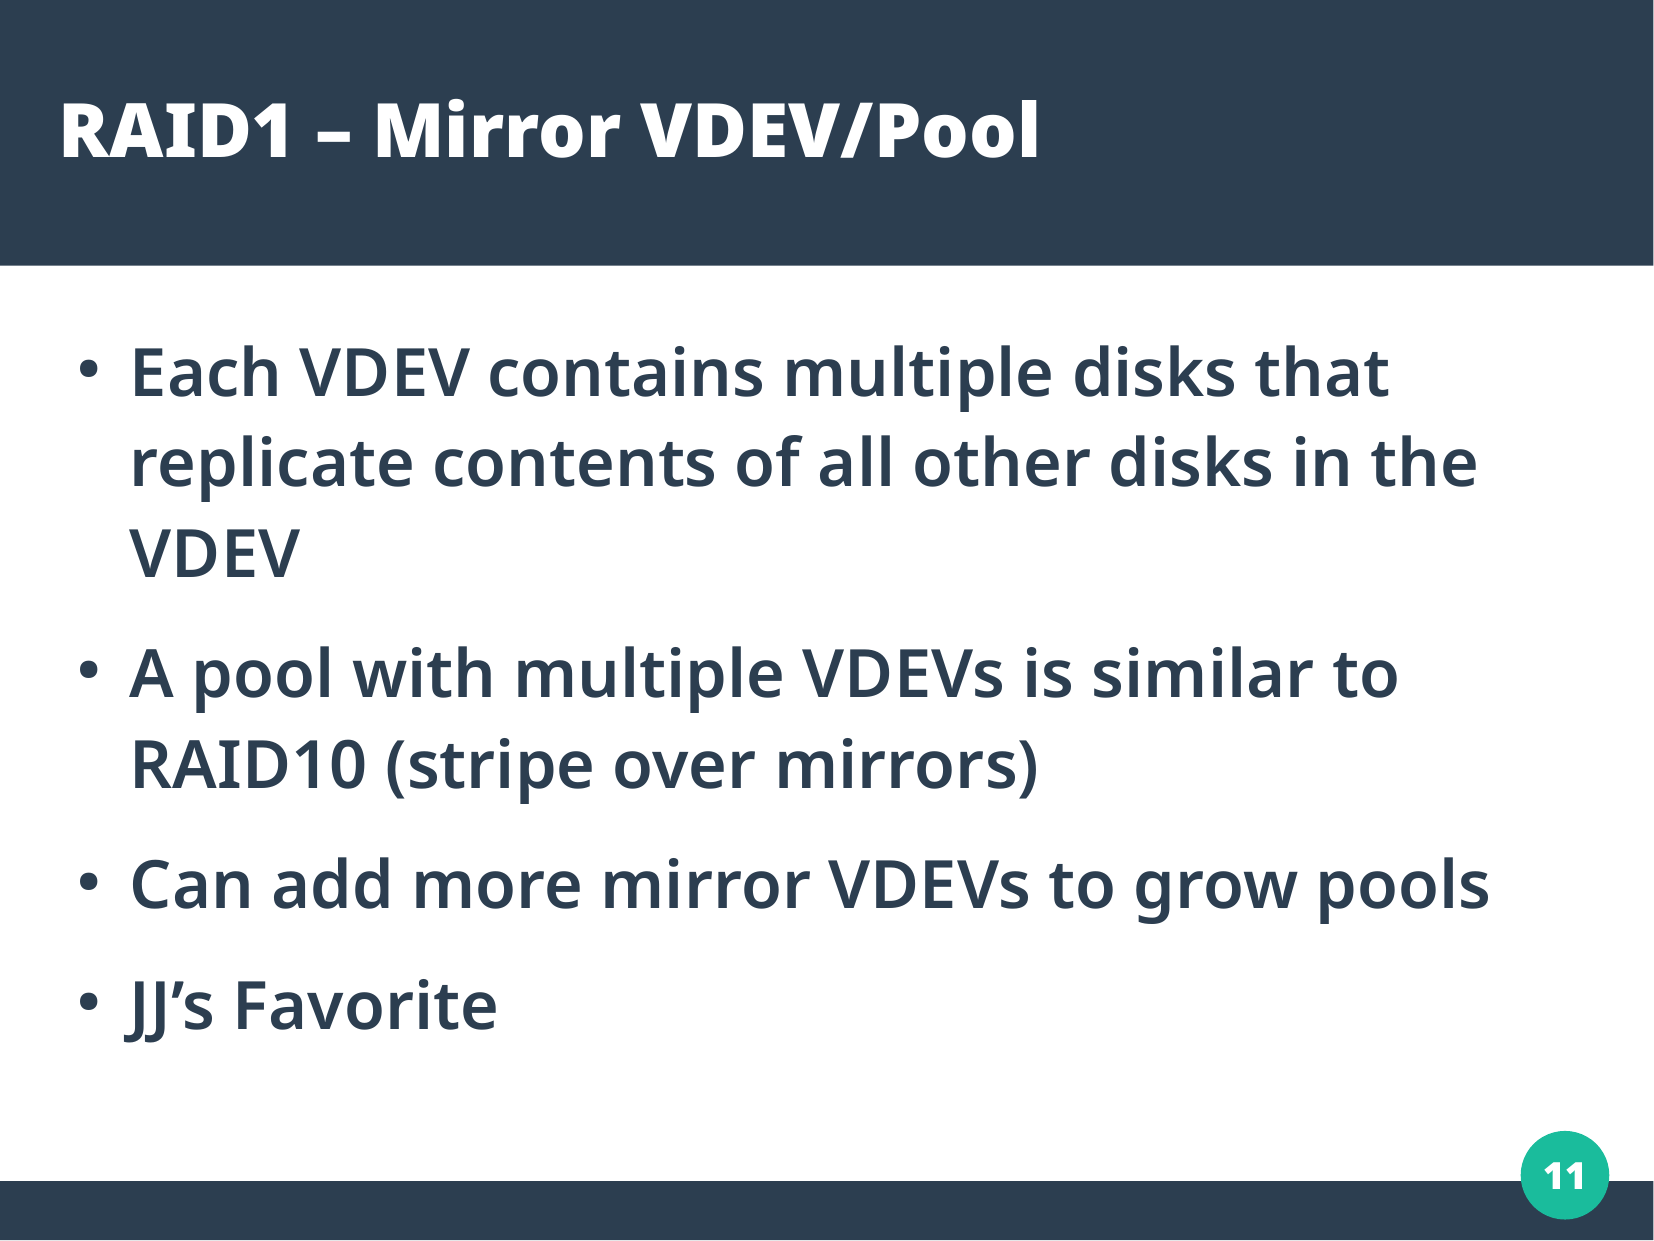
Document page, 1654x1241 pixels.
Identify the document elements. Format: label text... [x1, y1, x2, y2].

list Each VDEV contains multiple disks that replicate contents of all other disks in the VDEV A pool with multiple VDEVs is similar to RAID10 (stripe over mirrors) Can add more mirror VDEVs to grow pools JJ’s Favorite [59, 324, 1595, 1152]
title RAID1 – Mirror VDEV/Pool [59, 49, 1595, 207]
